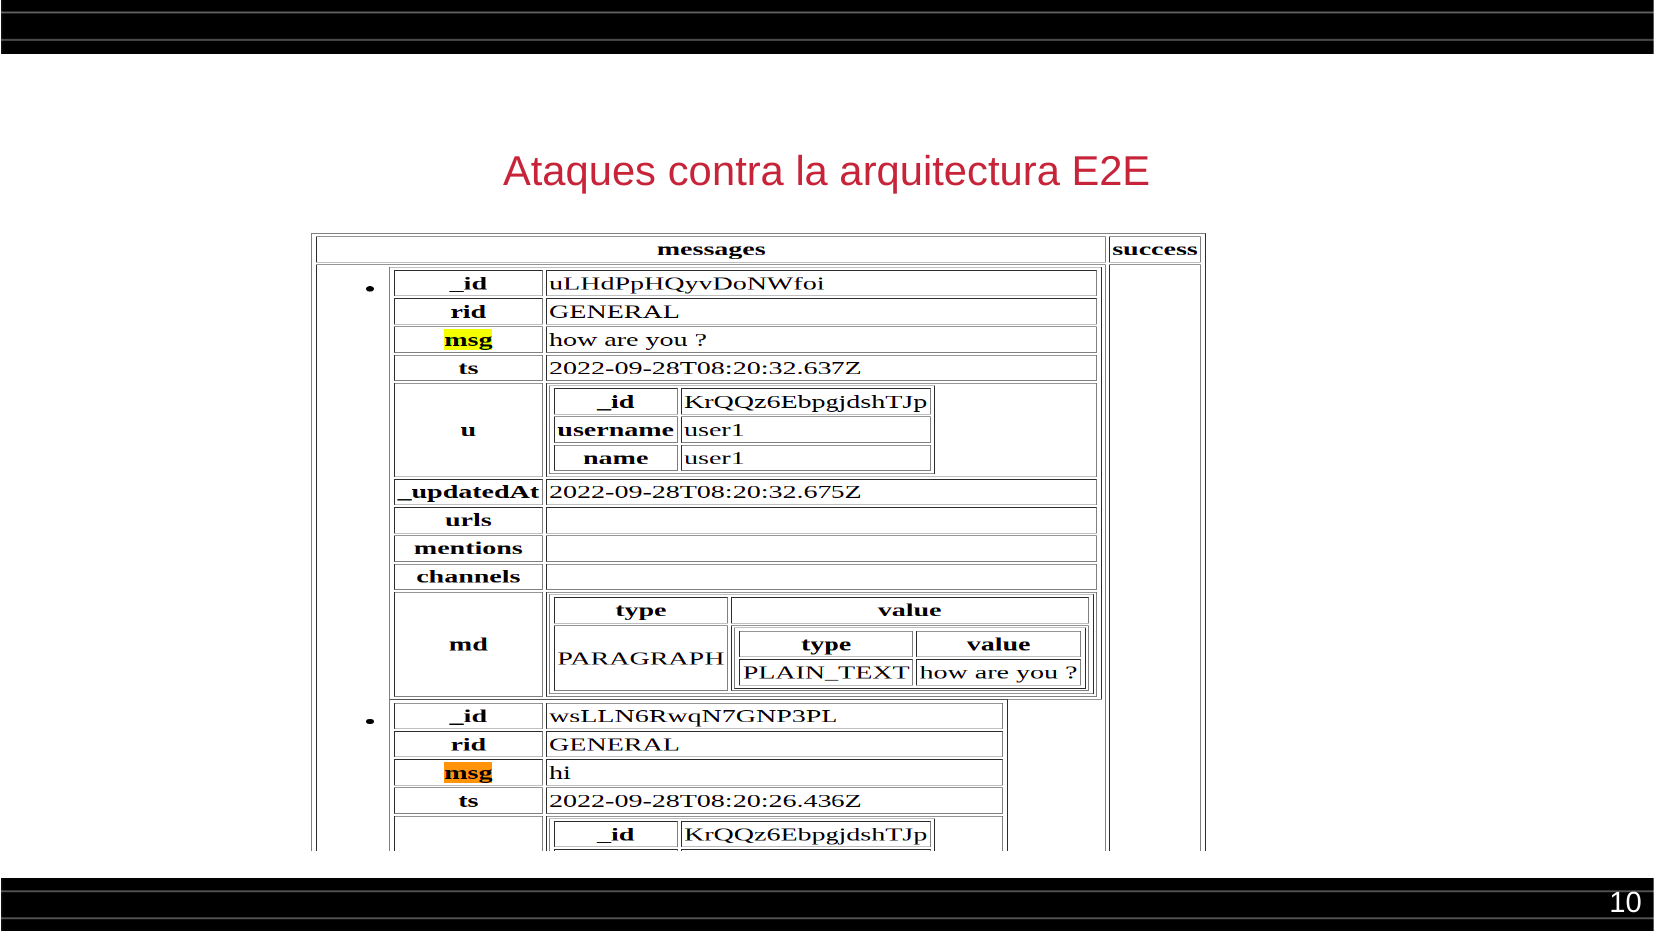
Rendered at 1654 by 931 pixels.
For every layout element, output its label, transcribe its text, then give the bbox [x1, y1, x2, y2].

picture [1, 878, 1654, 931]
picture [1, 0, 1654, 54]
picture [298, 224, 1367, 851]
title Ataques contra la arquitectura E2E [82, 92, 1571, 249]
